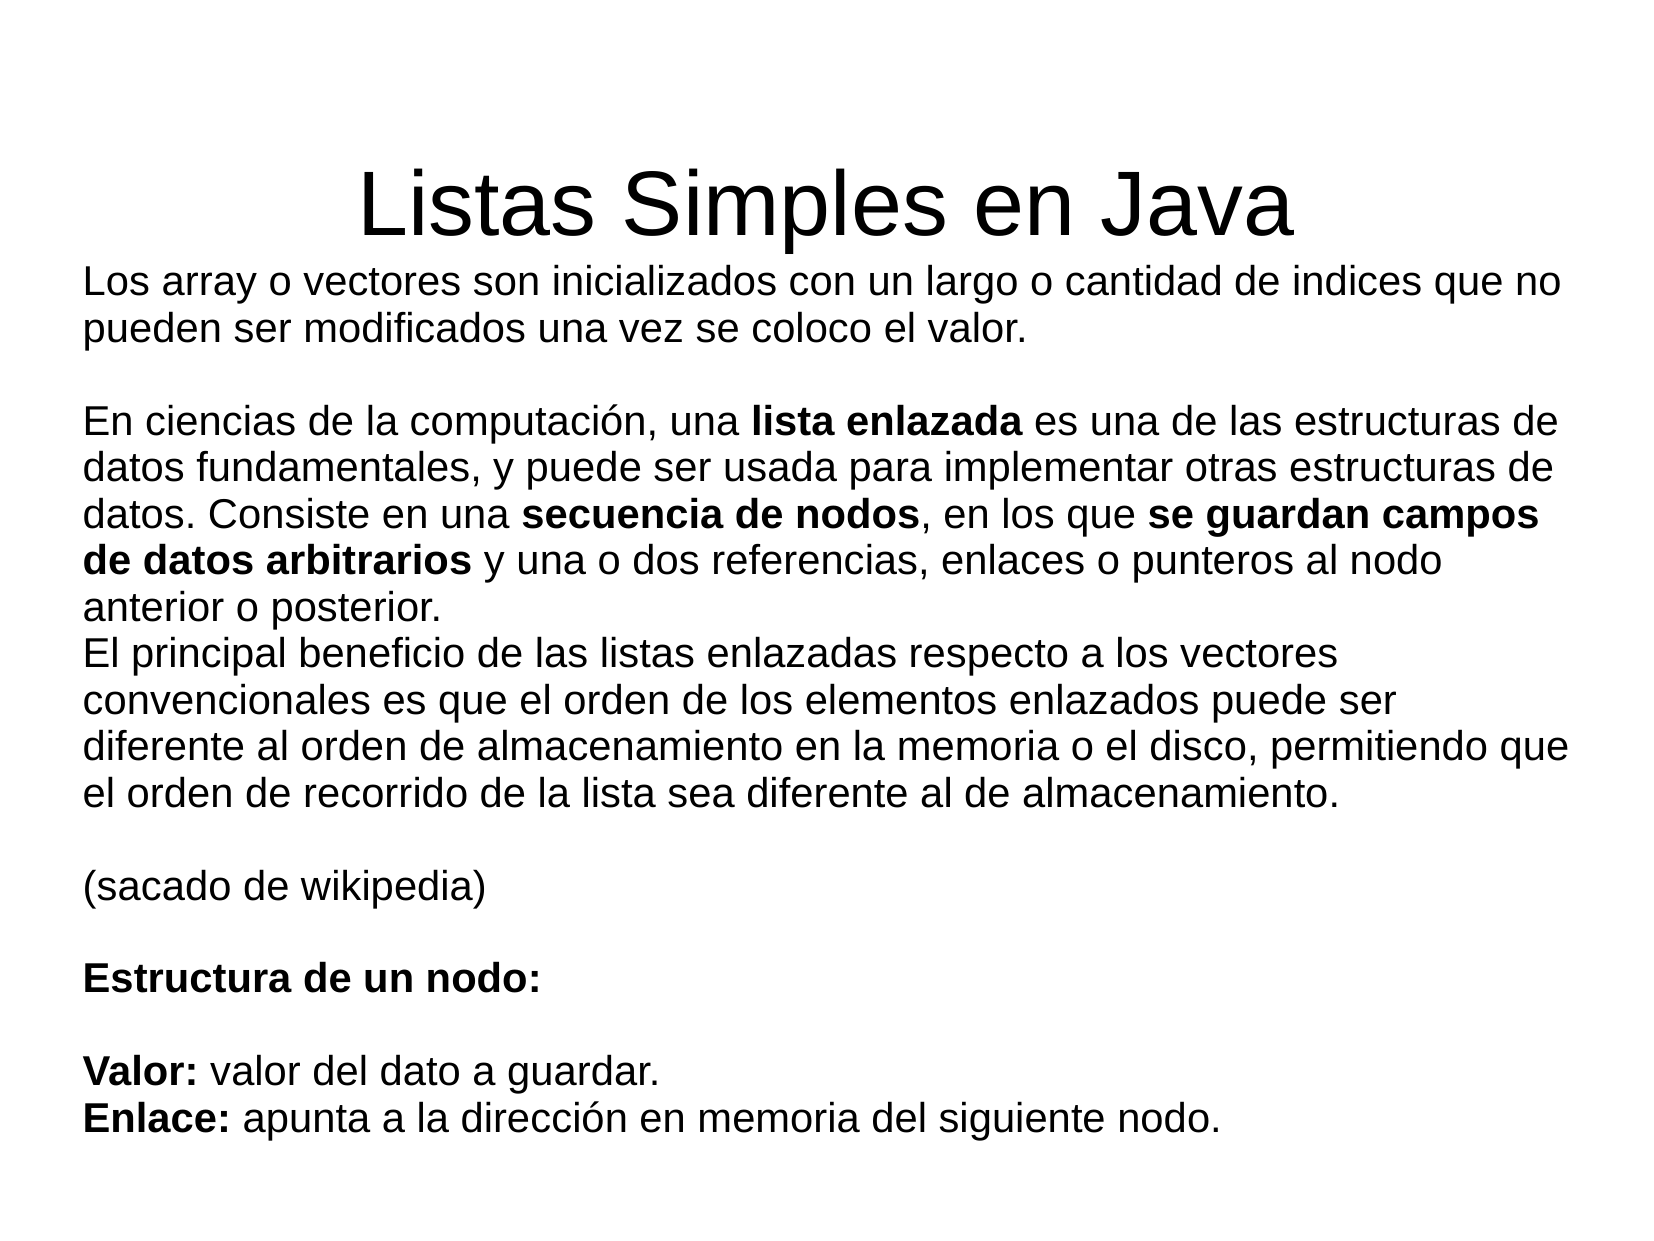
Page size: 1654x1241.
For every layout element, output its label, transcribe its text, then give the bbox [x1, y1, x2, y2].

title Listas Simples en Java [82, 49, 1571, 252]
subtitle Los array o vectores son inicializados con un largo o cantidad de indices que no pueden ser modificados una vez se coloco el valor. En ciencias de la computación, una lista enlazada es una de las estructuras de datos fundamentales, y puede ser usada para implementar otras estructuras de datos. Consiste en una secuencia de nodos, en los que se guardan campos de datos arbitrarios y una o dos referencias, enlaces o punteros al nodo anterior o posterior. El principal beneficio de las listas enlazadas respecto a los vectores convencionales es que el orden de los elementos enlazados puede ser diferente al orden de almacenamiento en la memoria o el disco, permitiendo que el orden de recorrido de la lista sea diferente al de almacenamiento. (sacado de wikipedia) Estructura de un nodo: Valor: valor del dato a guardar. Enlace: apunta a la dirección en memoria del siguiente nodo. [82, 252, 1571, 1147]
